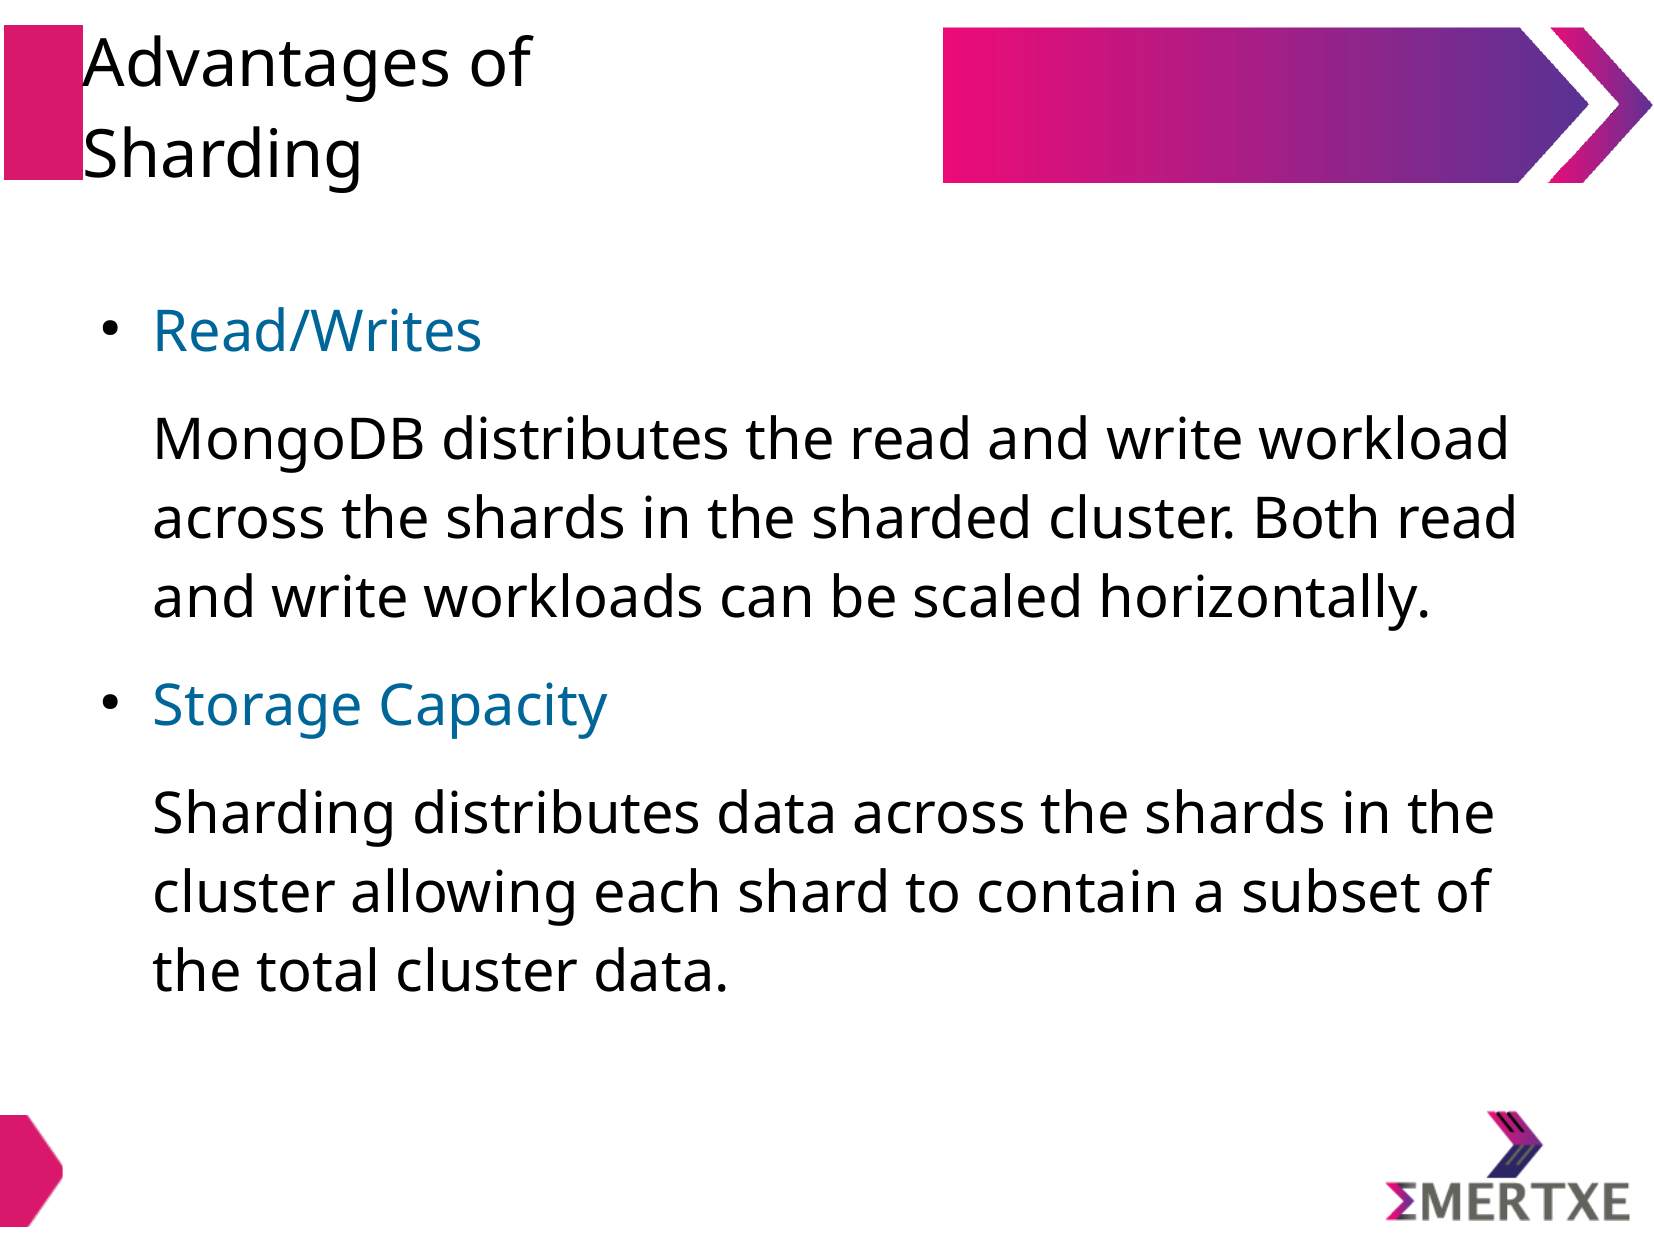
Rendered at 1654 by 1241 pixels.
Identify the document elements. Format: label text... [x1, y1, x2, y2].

picture [1571, 27, 1653, 183]
picture [1385, 1107, 1631, 1221]
title Advantages of Sharding [82, 2, 1571, 210]
list Read/Writes MongoDB distributes the read and write workload across the shards in the sharded cluster. Both read and write workloads can be scaled horizontally. Storage Capacity Sharding distributes data across the shards in the cluster allowing each shard to contain a subset of the total cluster data. [82, 290, 1571, 1010]
